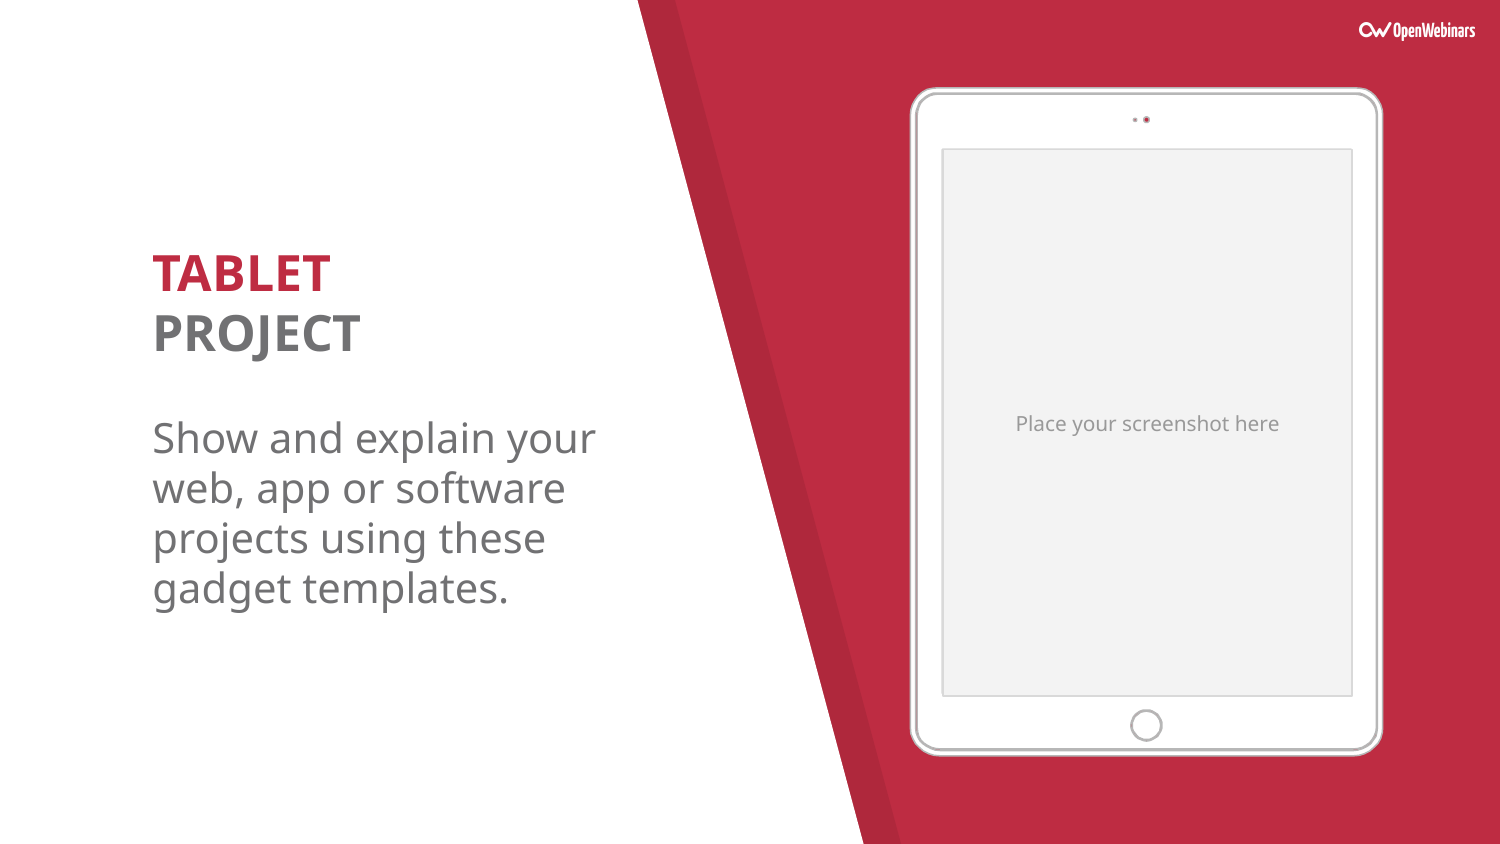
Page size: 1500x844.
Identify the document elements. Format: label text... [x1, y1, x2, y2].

list Show and explain your web, app or software projects using these gadget templates. [137, 396, 654, 767]
text_box [910, 87, 1383, 756]
title TABLET PROJECT [137, 296, 654, 377]
picture [1359, 22, 1475, 41]
text_box Place your screenshot here [942, 149, 1352, 697]
